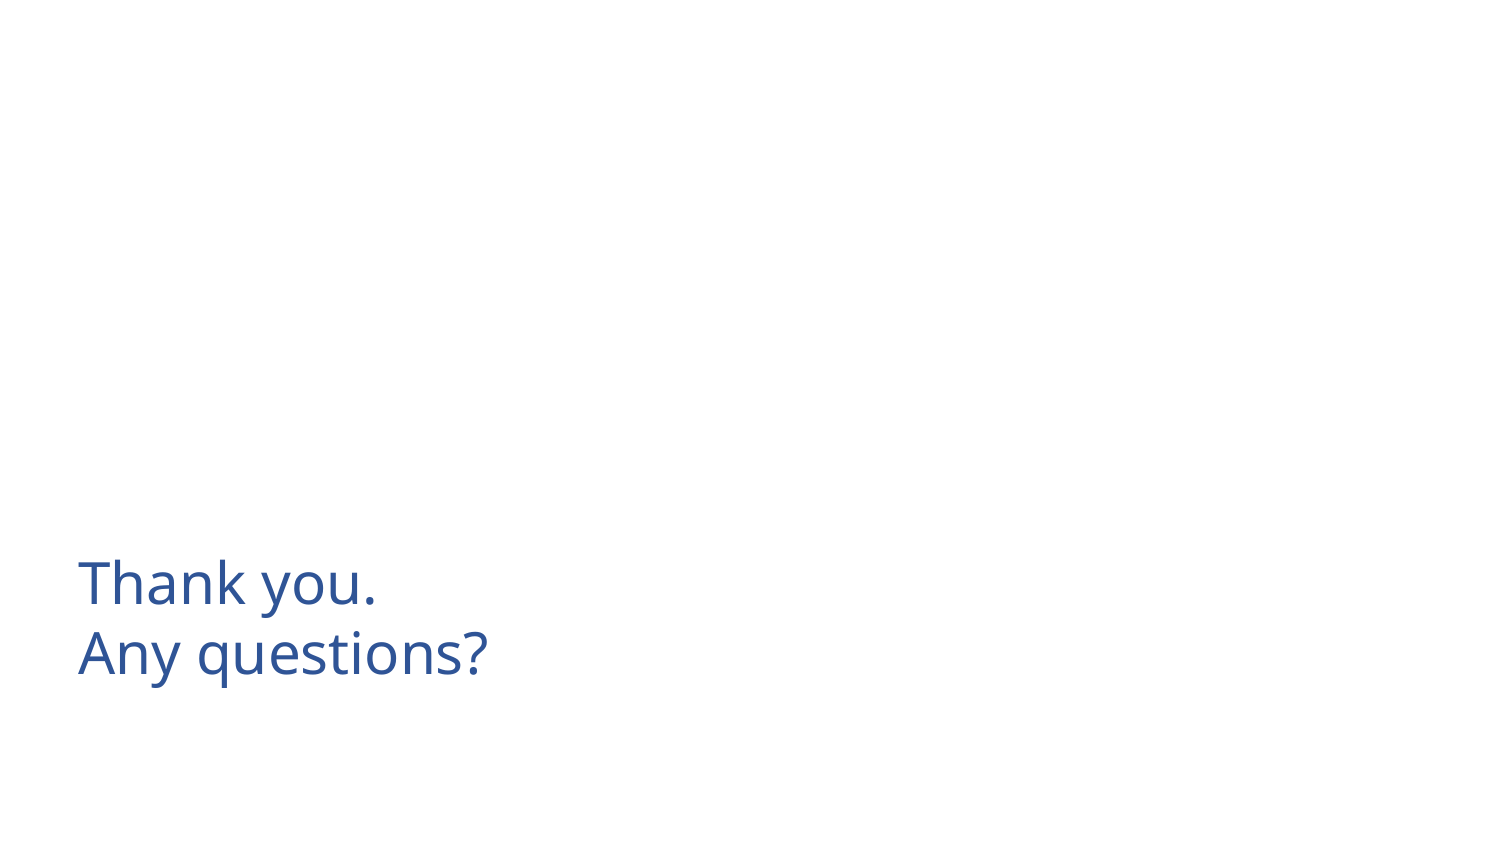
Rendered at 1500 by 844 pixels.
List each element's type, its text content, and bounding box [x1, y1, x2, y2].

title Thank you. Any questions? [66, 501, 1406, 731]
